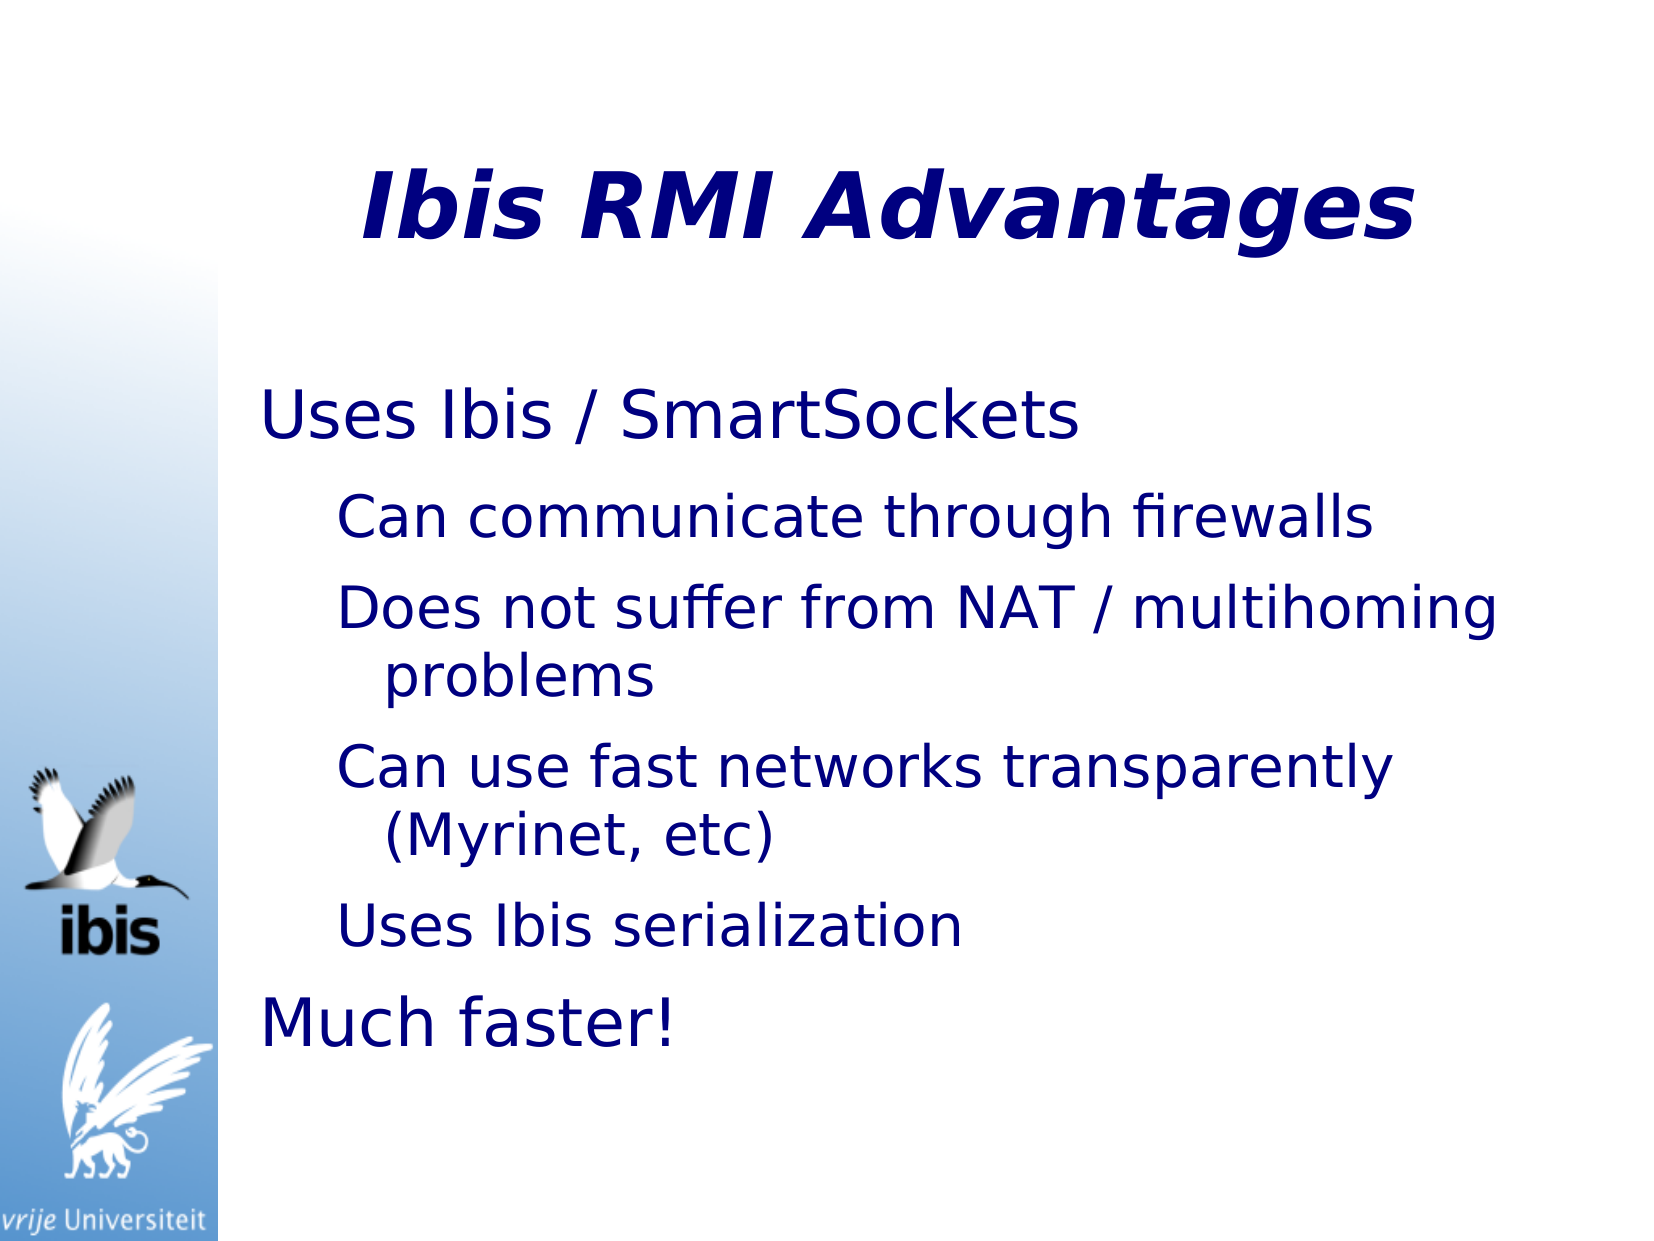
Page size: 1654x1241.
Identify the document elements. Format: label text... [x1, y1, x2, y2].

picture [0, 0, 218, 1241]
title Ibis RMI Advantages [248, 102, 1534, 310]
list Uses Ibis / SmartSockets Can communicate through firewalls Does not suffer from NAT / multihoming problems Can use fast networks transparently (Myrinet, etc) Uses Ibis serialization Much faster! [241, 376, 1654, 1158]
